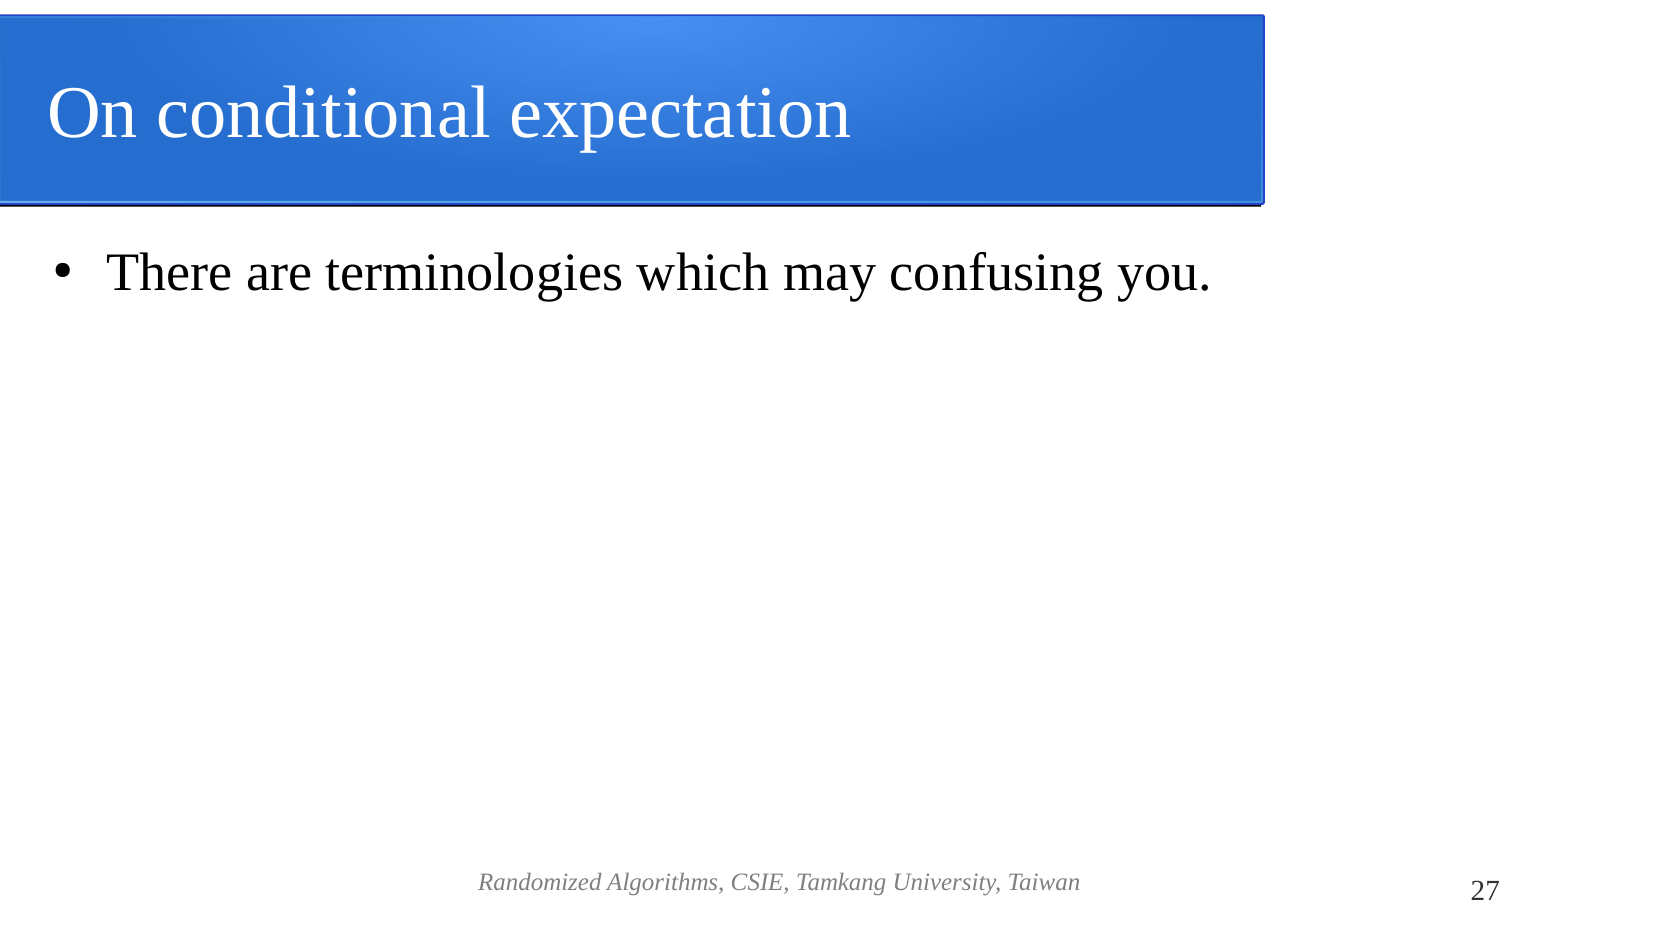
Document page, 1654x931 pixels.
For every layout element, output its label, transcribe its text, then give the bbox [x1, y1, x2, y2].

title On conditional expectation [47, 35, 1199, 189]
list There are terminologies which may confusing you. [35, 242, 1524, 782]
